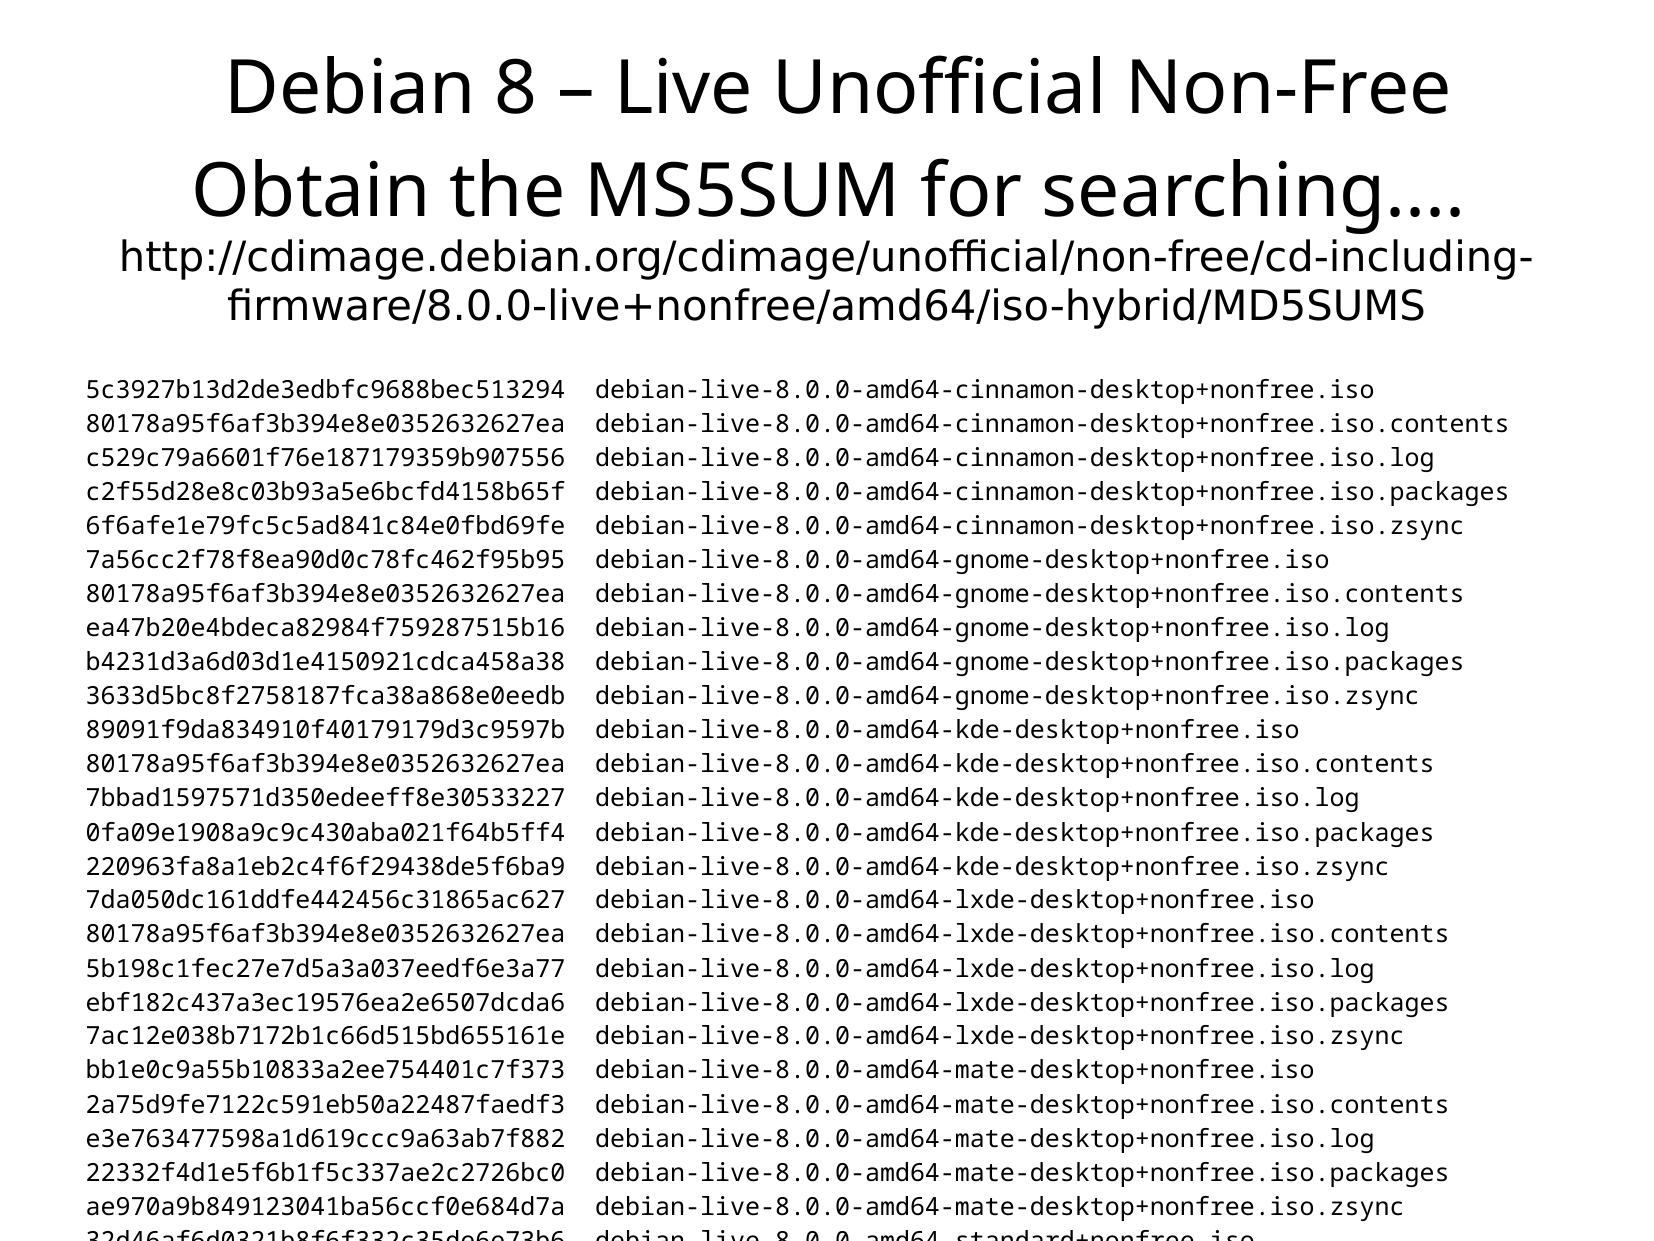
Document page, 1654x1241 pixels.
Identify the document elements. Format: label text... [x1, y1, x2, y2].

title Debian 8 – Live Unofficial Non-Free Obtain the MS5SUM for searching.... [94, 53, 1583, 219]
title http://cdimage.debian.org/cdimage/unofficial/non-free/cd-including-firmware/8.0.0-live+nonfree/amd64/iso-hybrid/MD5SUMS [82, 232, 1571, 331]
text_box 5c3927b13d2de3edbfc9688bec513294 debian-live-8.0.0-amd64-cinnamon-desktop+nonfree.iso 80178a95f6af3b394e8e0352632627ea debian-live-8.0.0-amd64-cinnamon-desktop+nonfree.iso.contents c529c79a6601f76e187179359b907556 debian-live-8.0.0-amd64-cinnamon-desktop+nonfree.iso.log c2f55d28e8c03b93a5e6bcfd4158b65f debian-live-8.0.0-amd64-cinnamon-desktop+nonfree.iso.packages 6f6afe1e79fc5c5ad841c84e0fbd69fe debian-live-8.0.0-amd64-cinnamon-desktop+nonfree.iso.zsync 7a56cc2f78f8ea90d0c78fc462f95b95 debian-live-8.0.0-amd64-gnome-desktop+nonfree.iso 80178a95f6af3b394e8e0352632627ea debian-live-8.0.0-amd64-gnome-desktop+nonfree.iso.contents ea47b20e4bdeca82984f759287515b16 debian-live-8.0.0-amd64-gnome-desktop+nonfree.iso.log b4231d3a6d03d1e4150921cdca458a38 debian-live-8.0.0-amd64-gnome-desktop+nonfree.iso.packages 3633d5bc8f2758187fca38a868e0eedb debian-live-8.0.0-amd64-gnome-desktop+nonfree.iso.zsync 89091f9da834910f40179179d3c9597b debian-live-8.0.0-amd64-kde-desktop+nonfree.iso 80178a95f6af3b394e8e0352632627ea debian-live-8.0.0-amd64-kde-desktop+nonfree.iso.contents 7bbad1597571d350edeeff8e30533227 debian-live-8.0.0-amd64-kde-desktop+nonfree.iso.log 0fa09e1908a9c9c430aba021f64b5ff4 debian-live-8.0.0-amd64-kde-desktop+nonfree.iso.packages 220963fa8a1eb2c4f6f29438de5f6ba9 debian-live-8.0.0-amd64-kde-desktop+nonfree.iso.zsync 7da050dc161ddfe442456c31865ac627 debian-live-8.0.0-amd64-lxde-desktop+nonfree.iso 80178a95f6af3b394e8e0352632627ea debian-live-8.0.0-amd64-lxde-desktop+nonfree.iso.contents 5b198c1fec27e7d5a3a037eedf6e3a77 debian-live-8.0.0-amd64-lxde-desktop+nonfree.iso.log ebf182c437a3ec19576ea2e6507dcda6 debian-live-8.0.0-amd64-lxde-desktop+nonfree.iso.packages 7ac12e038b7172b1c66d515bd655161e debian-live-8.0.0-amd64-lxde-desktop+nonfree.iso.zsync bb1e0c9a55b10833a2ee754401c7f373 debian-live-8.0.0-amd64-mate-desktop+nonfree.iso 2a75d9fe7122c591eb50a22487faedf3 debian-live-8.0.0-amd64-mate-desktop+nonfree.iso.contents e3e763477598a1d619ccc9a63ab7f882 debian-live-8.0.0-amd64-mate-desktop+nonfree.iso.log 22332f4d1e5f6b1f5c337ae2c2726bc0 debian-live-8.0.0-amd64-mate-desktop+nonfree.iso.packages ae970a9b849123041ba56ccf0e684d7a debian-live-8.0.0-amd64-mate-desktop+nonfree.iso.zsync 32d46af6d0321b8f6f332c35de6e73b6 debian-live-8.0.0-amd64-standard+nonfree.iso 49aaa6321c34d4660cd3c58546497d20 debian-live-8.0.0-amd64-standard+nonfree.iso.contents 627848bf431492d52a95f26901bd7fc3 debian-live-8.0.0-amd64-standard+nonfree.iso.log ff07e75579219c4a276ec183137a60b3 debian-live-8.0.0-amd64-standard+nonfree.iso.packages 8c03a7aceba4e59f5578cc91d5d14bae debian-live-8.0.0-amd64-standard+nonfree.iso.zsync 2267bf68f5cd953b7156e83305558926 debian-live-8.0.0-amd64-xfce-desktop+nonfree.iso 80178a95f6af3b394e8e0352632627ea debian-live-8.0.0-amd64-xfce-desktop+nonfree.iso.contents c419e23c037685fee1940633429da3ca debian-live-8.0.0-amd64-xfce-desktop+nonfree.iso.log d385b1c4a93f5d2beb34900ff7327ffc debian-live-8.0.0-amd64-xfce-desktop+nonfree.iso.packages 7dbc2c975af36e95e9d4dffc102a5116 debian-live-8.0.0-amd64-xfce-desktop+nonfree.iso.zsync [70, 364, 1642, 1241]
